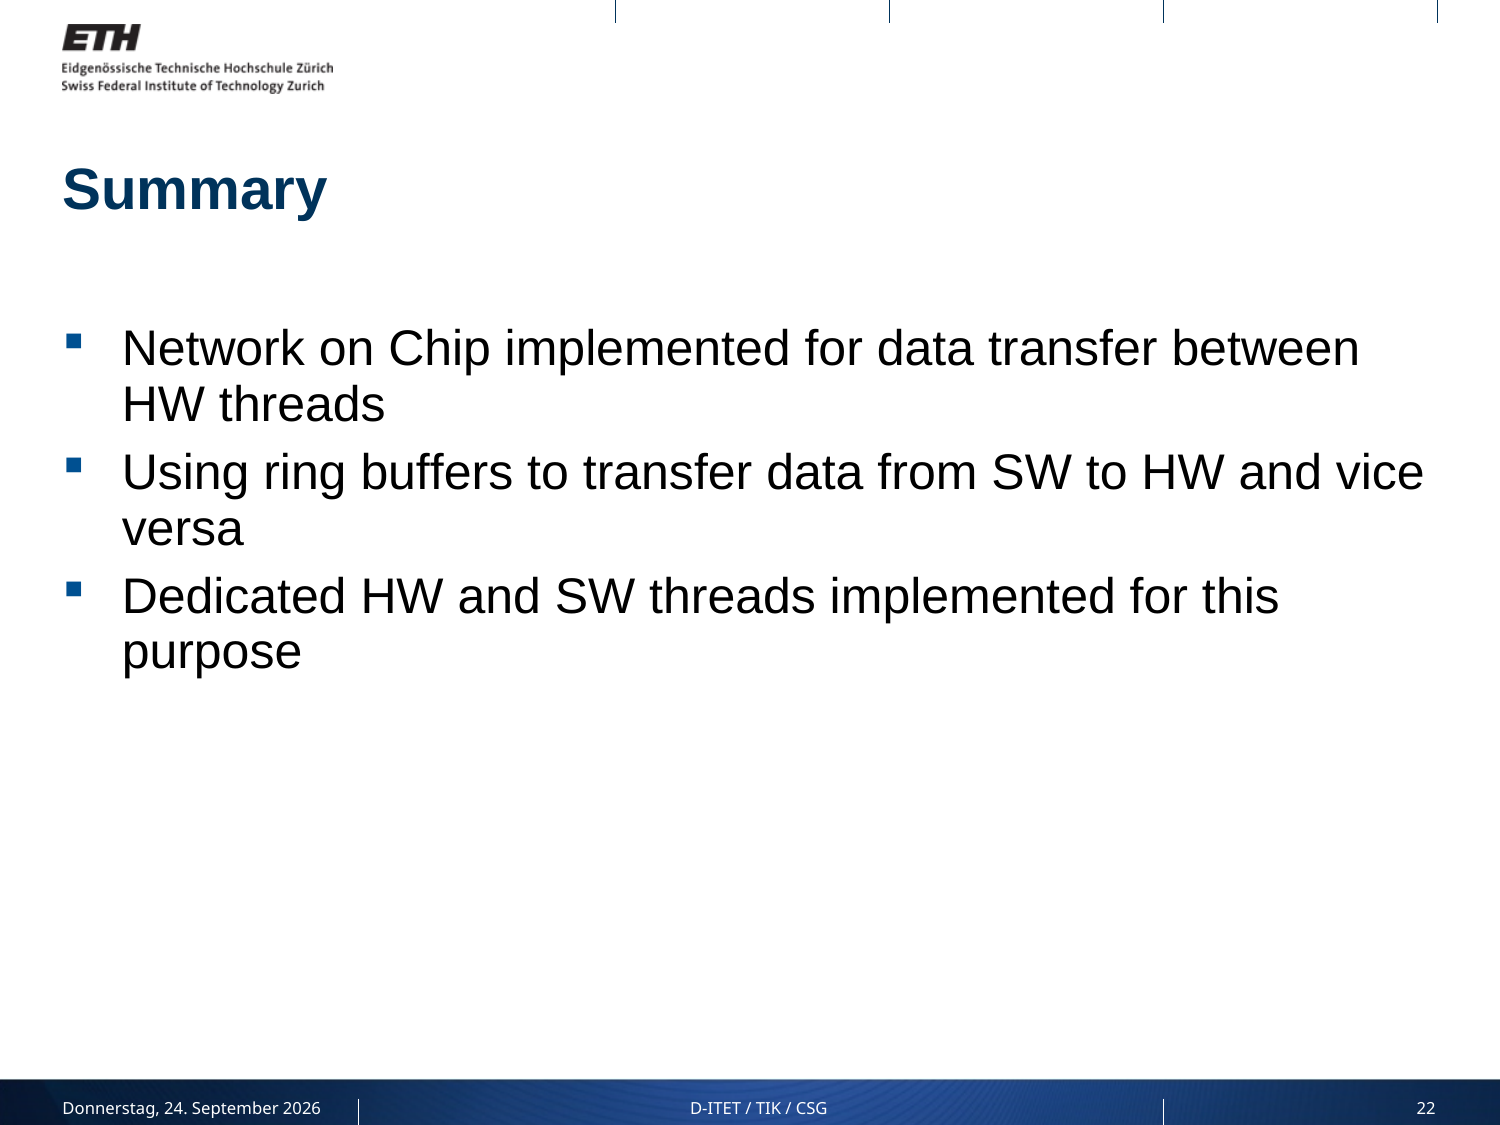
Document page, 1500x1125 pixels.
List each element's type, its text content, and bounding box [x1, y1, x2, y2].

title Summary [62, 157, 1438, 296]
list Network on Chip implemented for data transfer between HW threads Using ring buffers to transfer data from SW to HW and vice versa Dedicated HW and SW threads implemented for this purpose [62, 319, 1438, 1067]
picture [62, 24, 333, 94]
picture [0, 1078, 1500, 1125]
